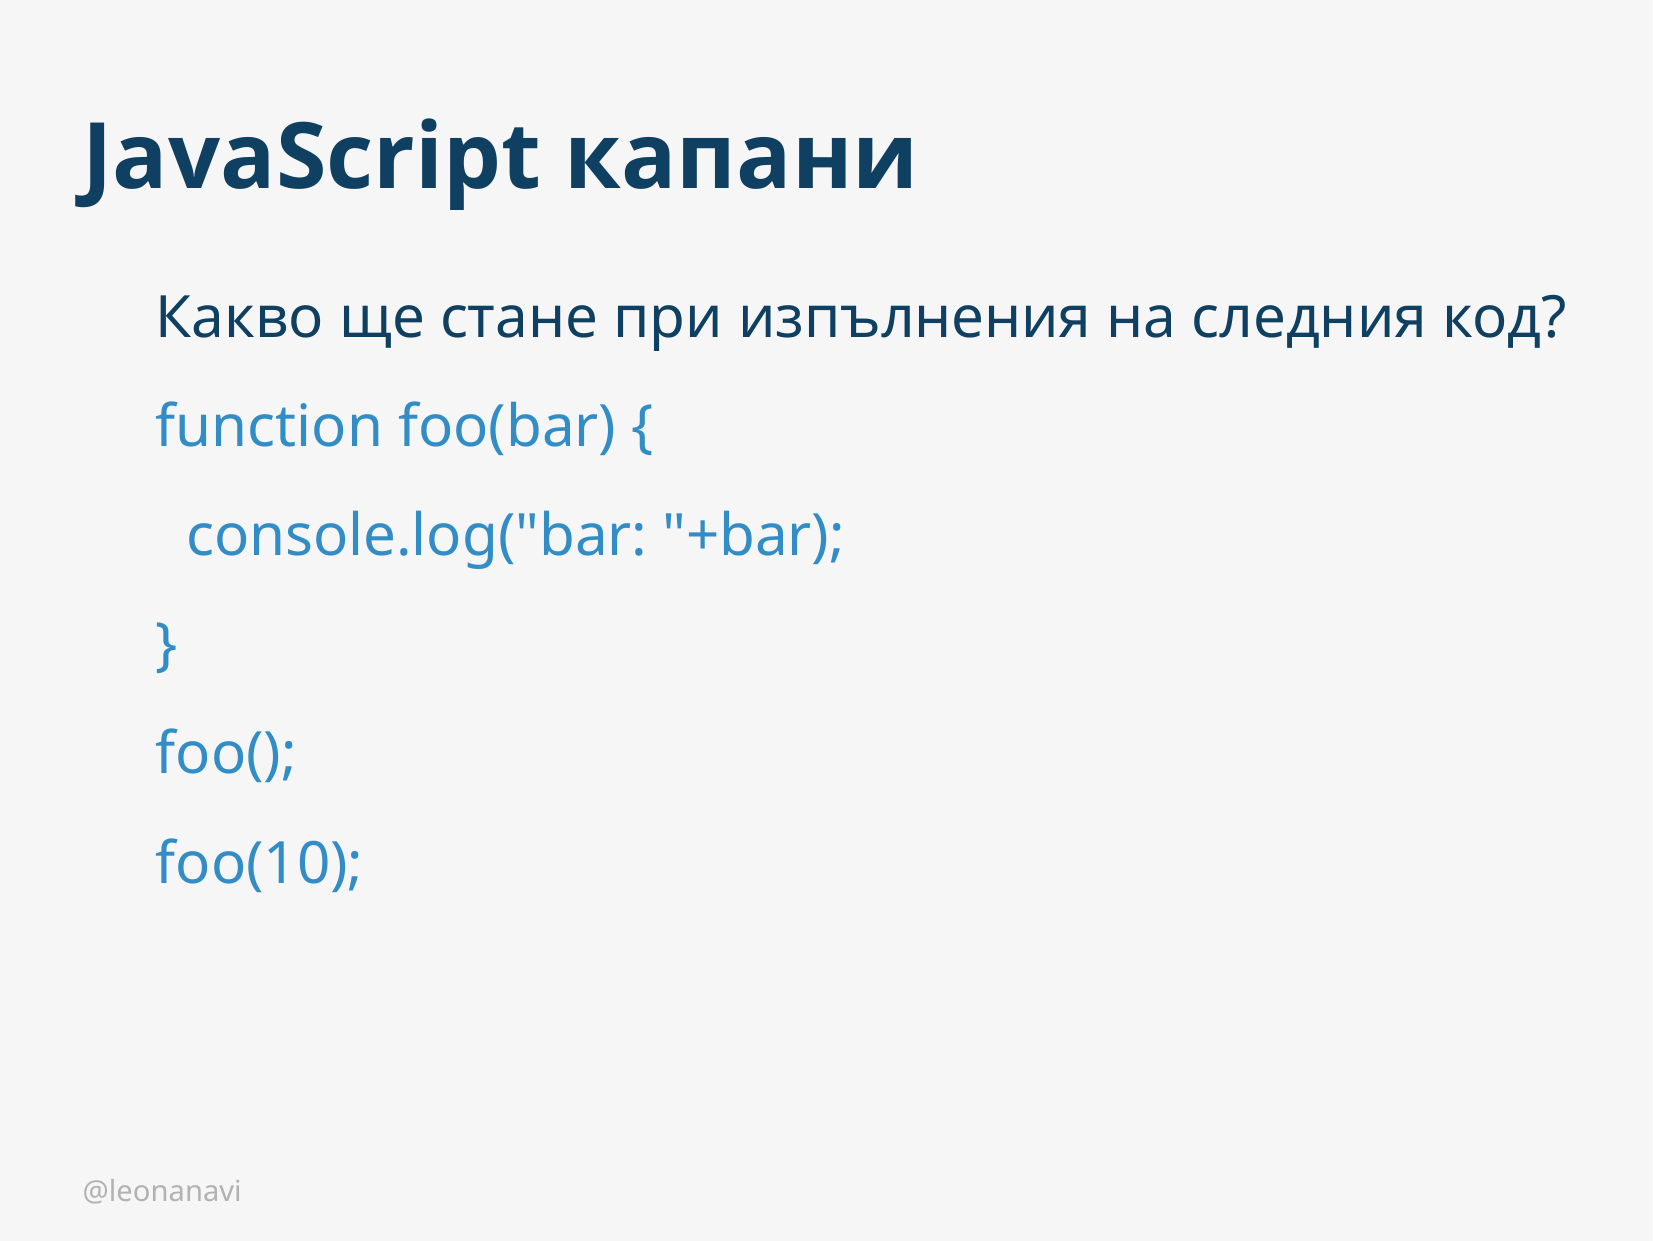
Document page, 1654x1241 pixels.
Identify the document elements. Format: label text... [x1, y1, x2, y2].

title JavaScript капани [82, 49, 1571, 257]
text_box Какво ще стане при изпълнения на следния код? function foo(bar) { console.log("bar: "+bar); } foo(); foo(10); [105, 267, 1621, 1241]
